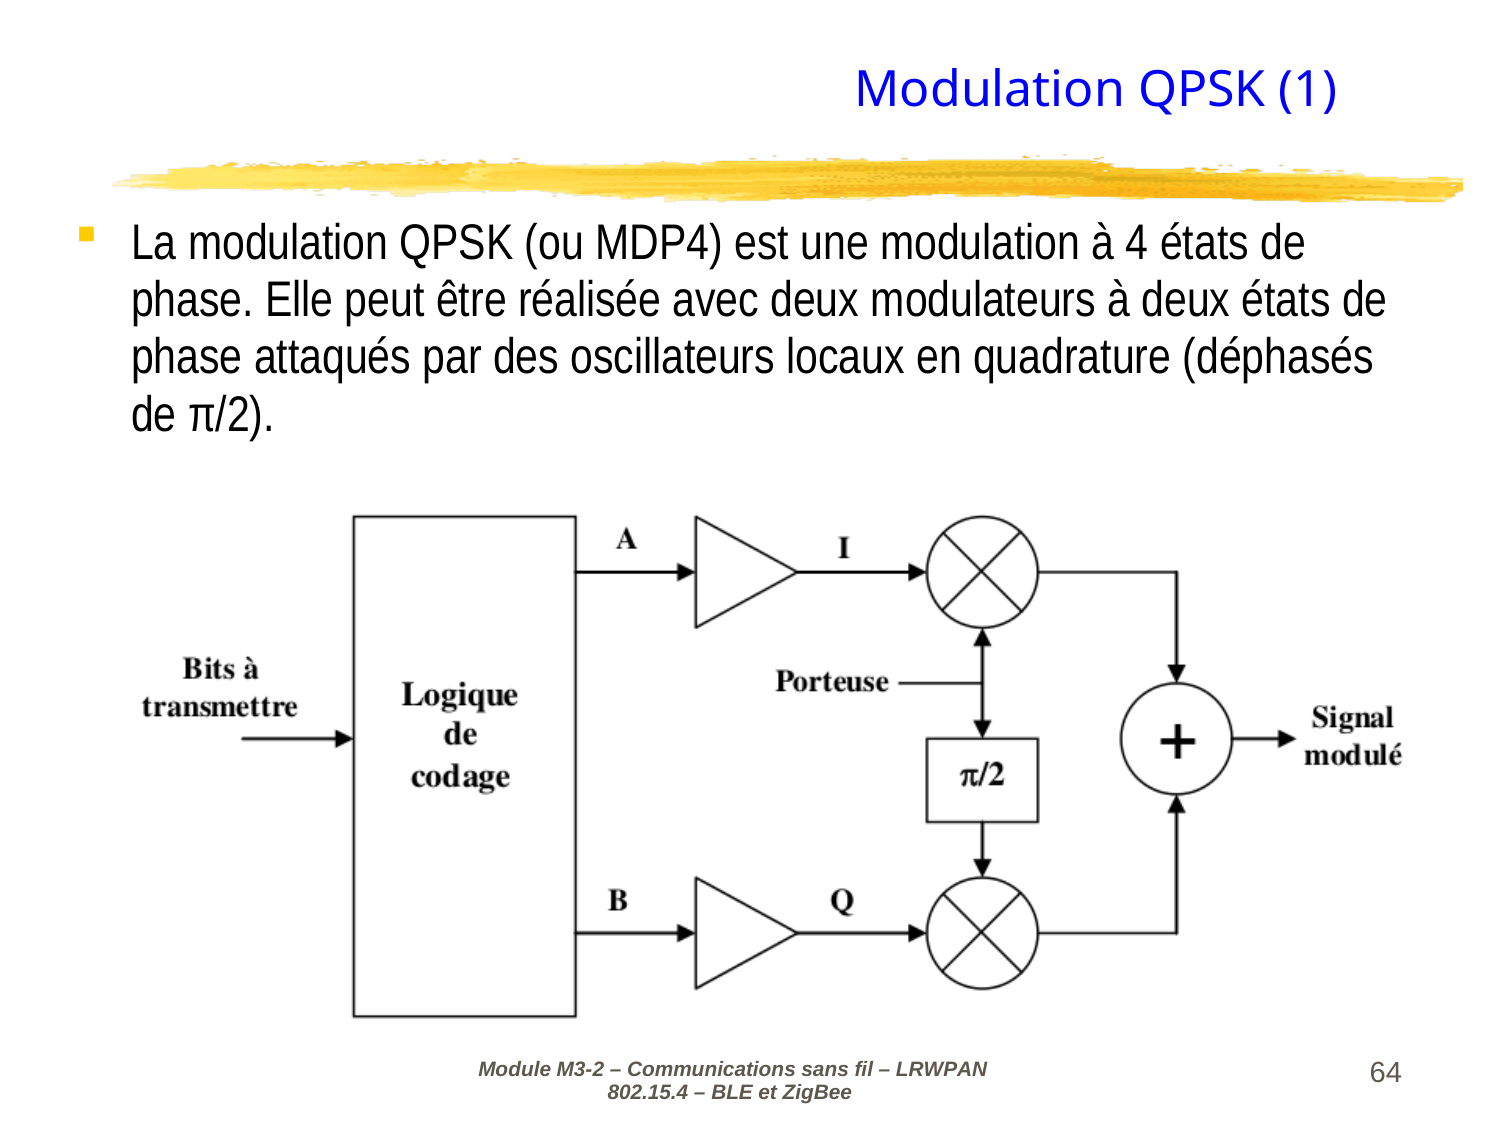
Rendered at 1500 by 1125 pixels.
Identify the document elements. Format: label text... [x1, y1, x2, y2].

picture [92, 466, 1431, 1047]
list La modulation QPSK (ou MDP4) est une modulation à 4 états de phase. Elle peut être réalisée avec deux modulateurs à deux états de phase attaqués par des oscillateurs locaux en quadrature (déphasés de π/2). [74, 212, 1417, 955]
picture [112, 149, 1463, 213]
title Modulation QPSK (1) [62, 37, 1338, 138]
